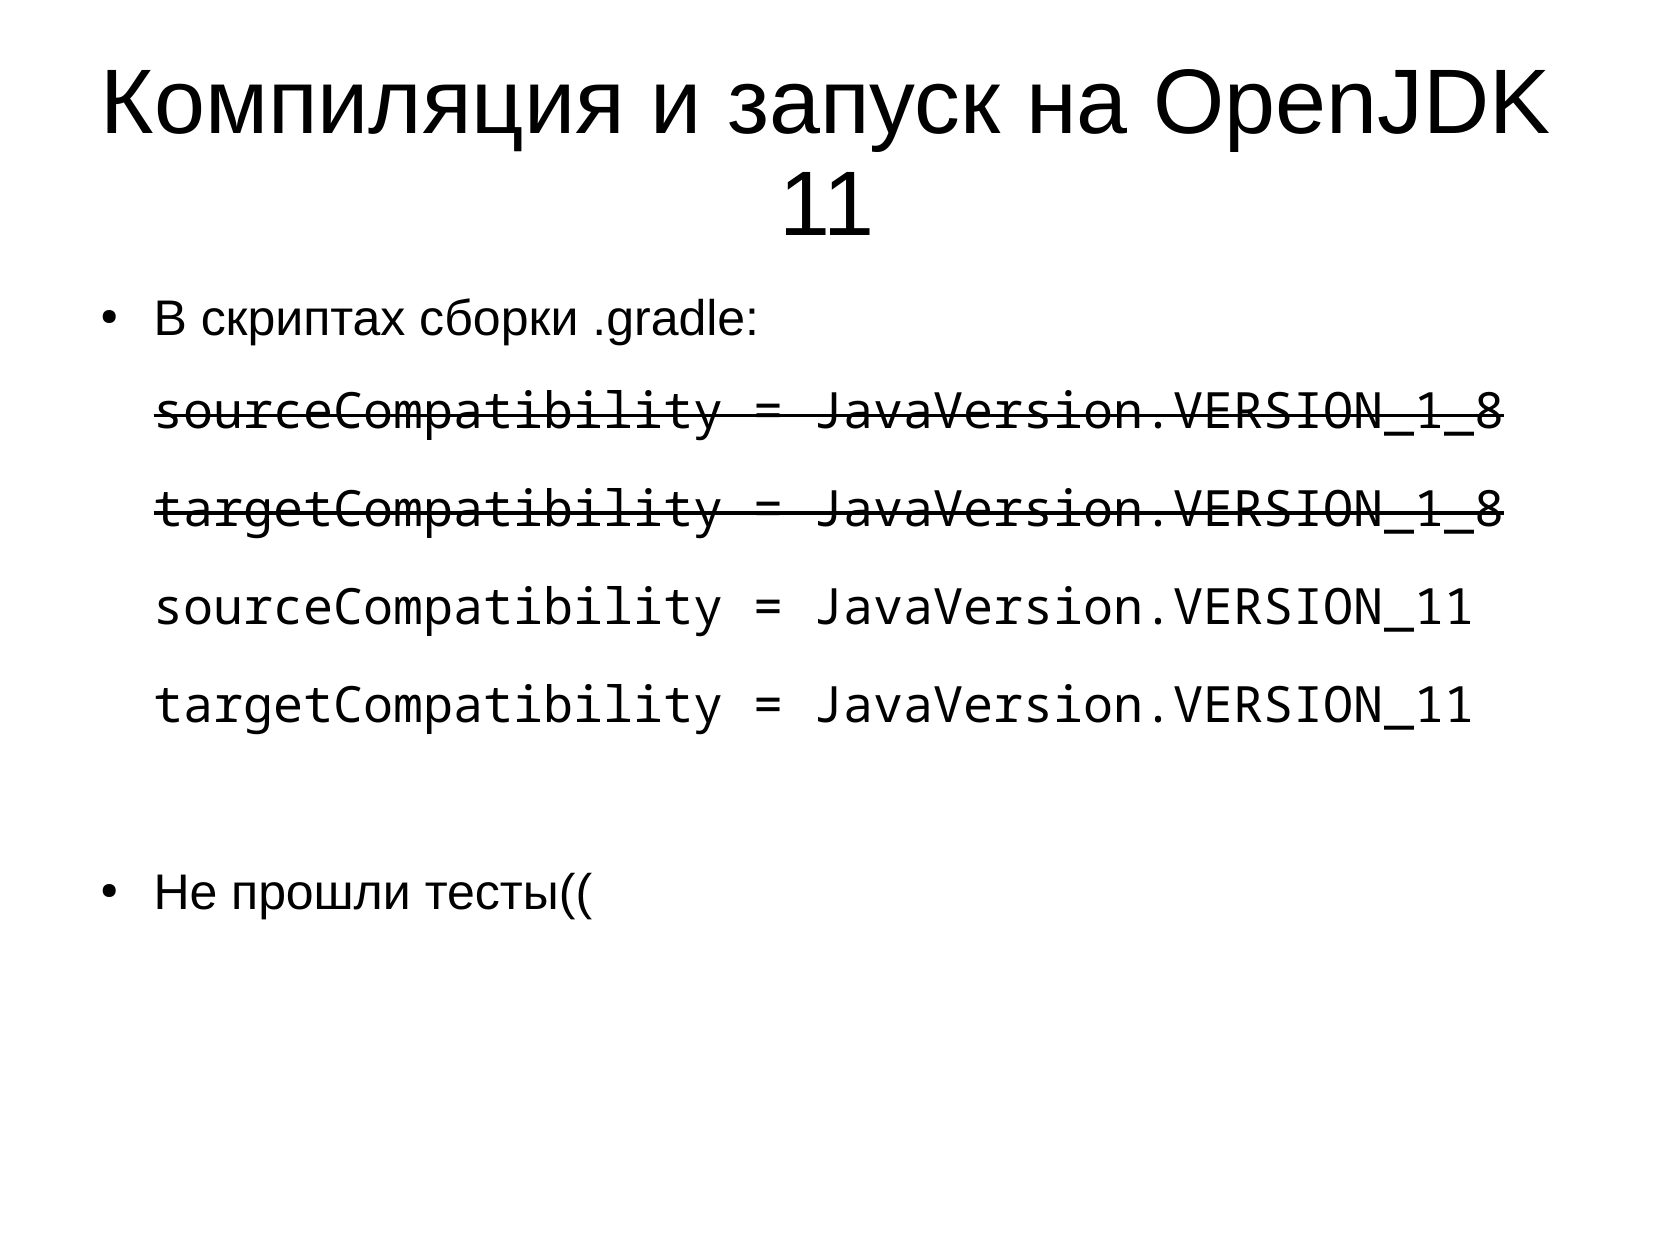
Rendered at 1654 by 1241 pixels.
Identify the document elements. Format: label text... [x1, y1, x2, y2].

list В скриптах сборки .gradle: sourceCompatibility = JavaVersion.VERSION_1_8 targetCompatibility = JavaVersion.VERSION_1_8 sourceCompatibility = JavaVersion.VERSION_11 targetCompatibility = JavaVersion.VERSION_11 Не прошли тесты(( [82, 290, 1571, 1010]
title Компиляция и запуск на OpenJDK 11 [82, 49, 1571, 257]
